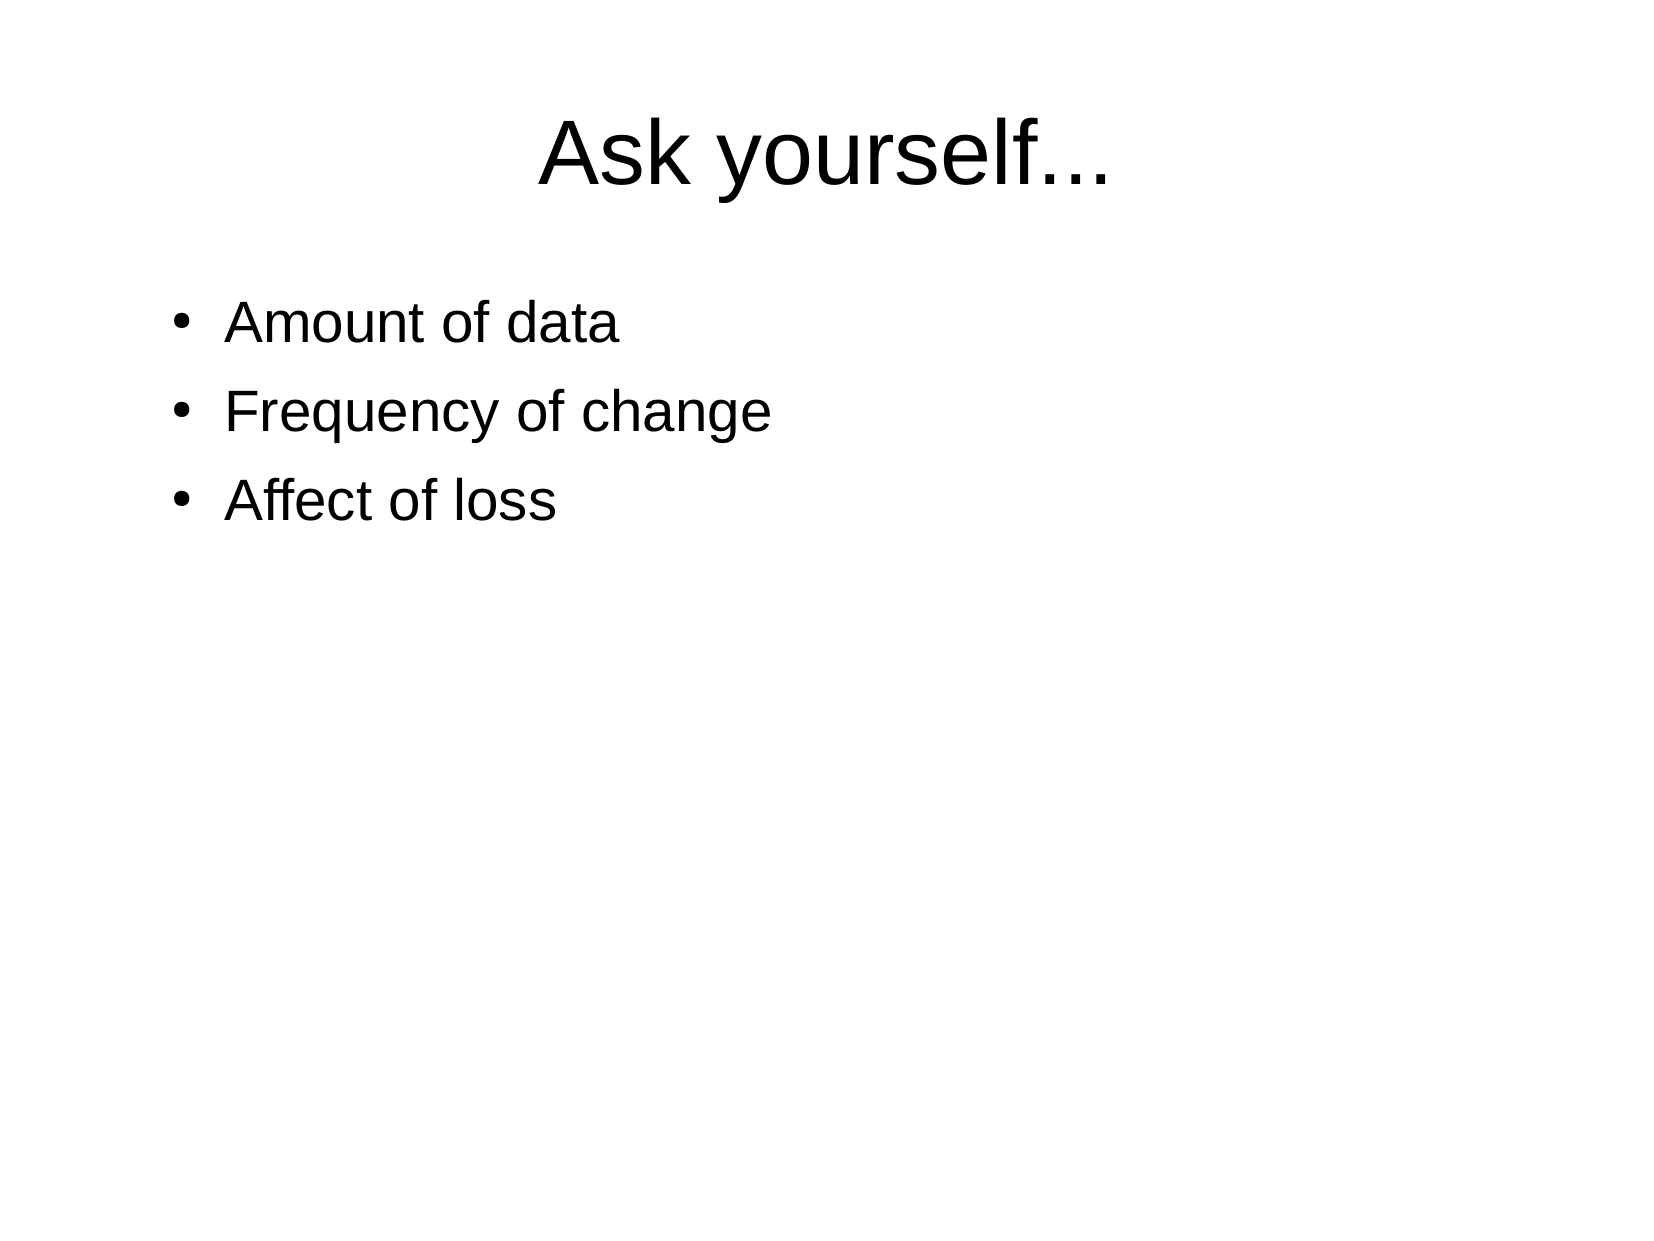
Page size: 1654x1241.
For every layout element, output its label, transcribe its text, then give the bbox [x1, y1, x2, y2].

list Amount of data Frequency of change Affect of loss [82, 290, 1571, 1109]
title Ask yourself... [82, 56, 1571, 250]
